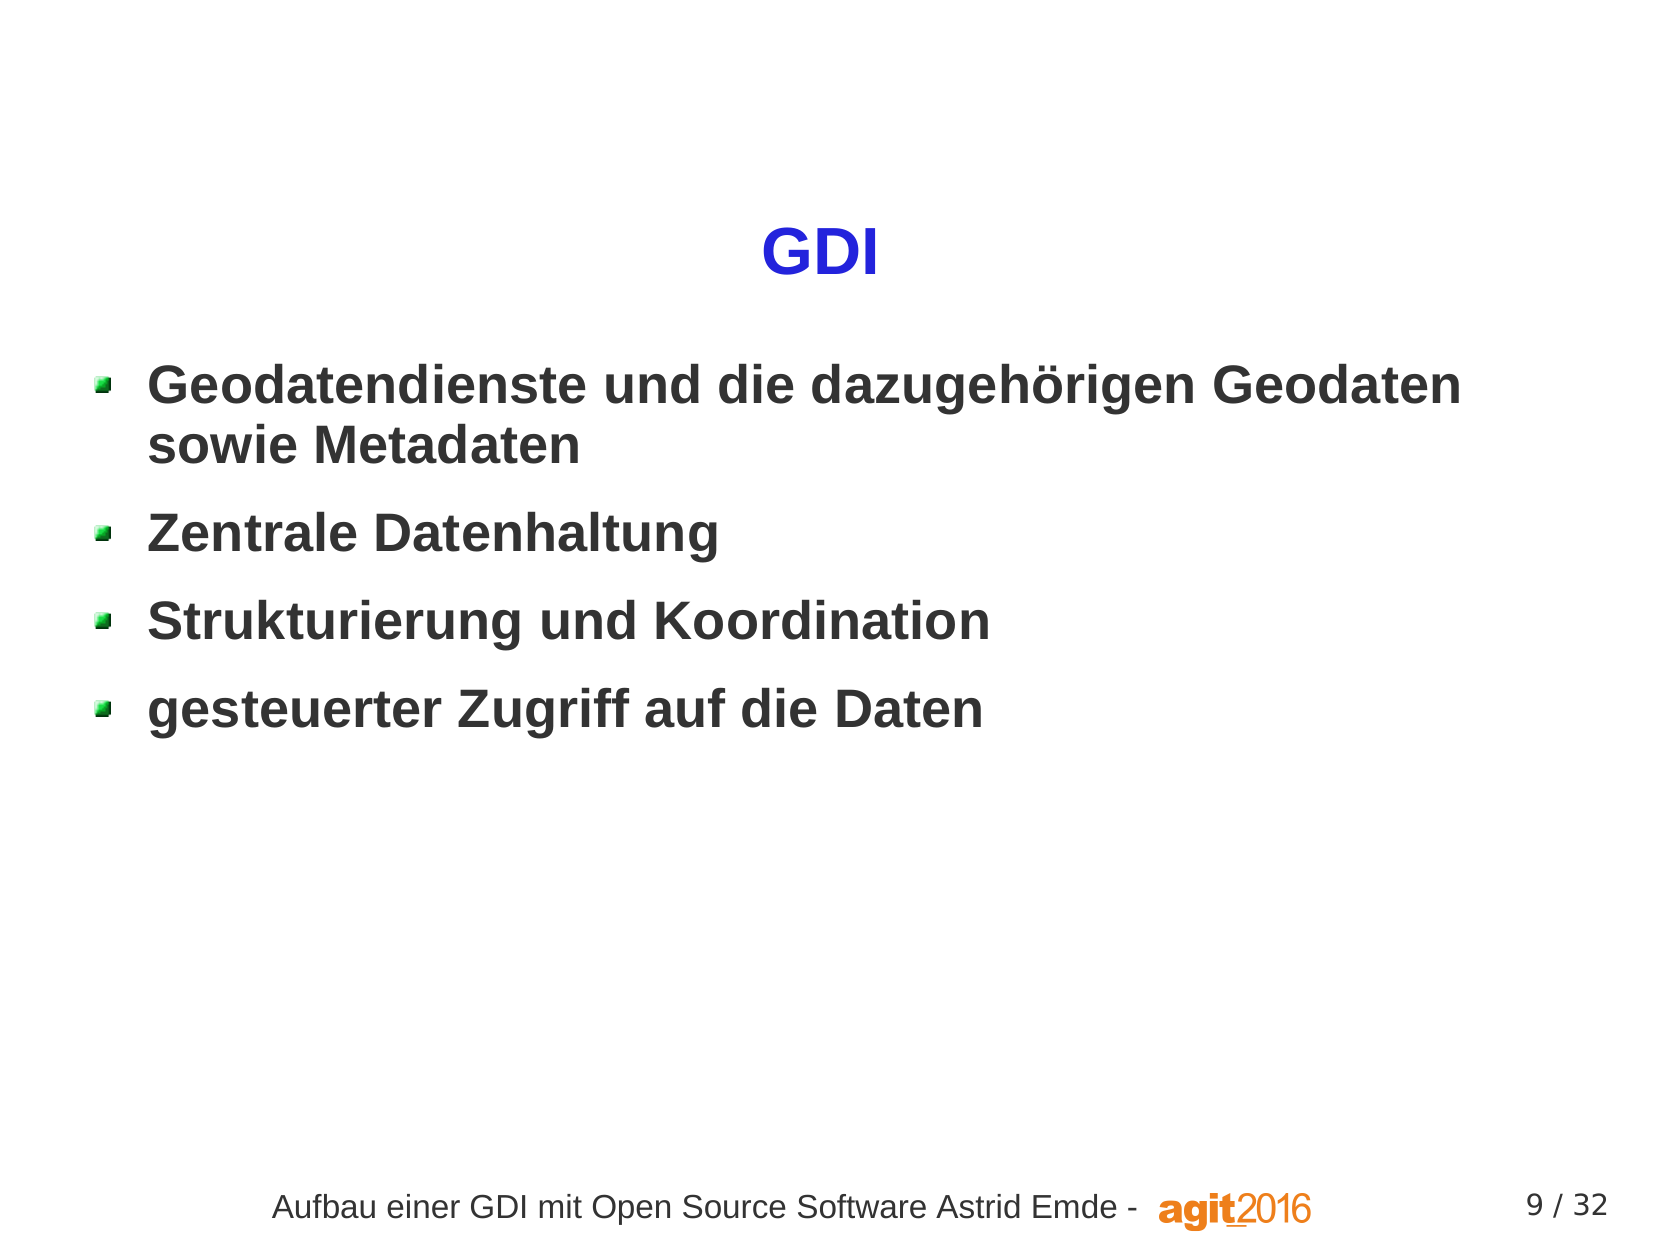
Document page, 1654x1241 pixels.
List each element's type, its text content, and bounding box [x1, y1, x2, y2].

picture [1158, 1192, 1312, 1232]
list Geodatendienste und die dazugehörigen Geodaten sowie Metadaten Zentrale Datenhaltung Strukturierung und Koordination gesteuerter Zugriff auf die Daten [76, 354, 1565, 1173]
title GDI [76, 177, 1565, 325]
